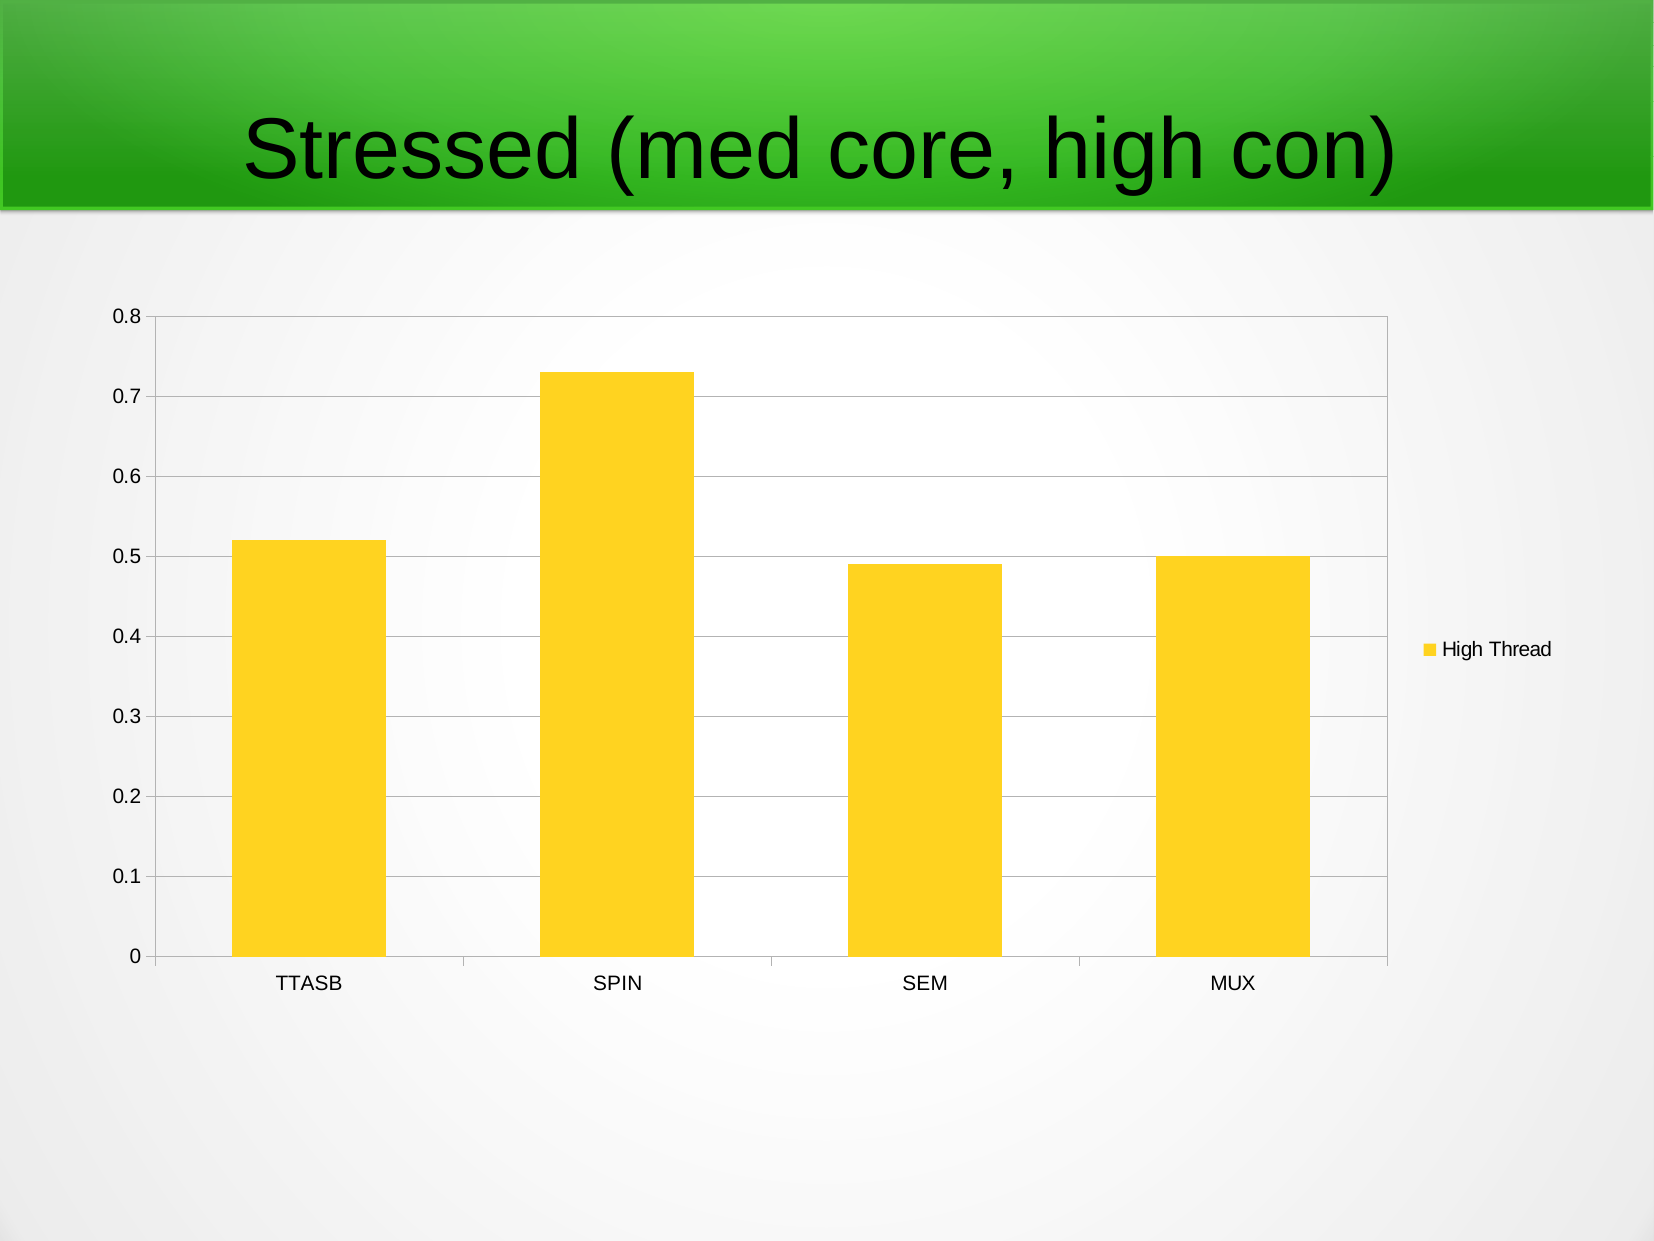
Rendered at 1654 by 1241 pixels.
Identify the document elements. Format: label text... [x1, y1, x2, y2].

title Stressed (med core, high con) [76, 45, 1565, 253]
chart [82, 290, 1571, 1010]
